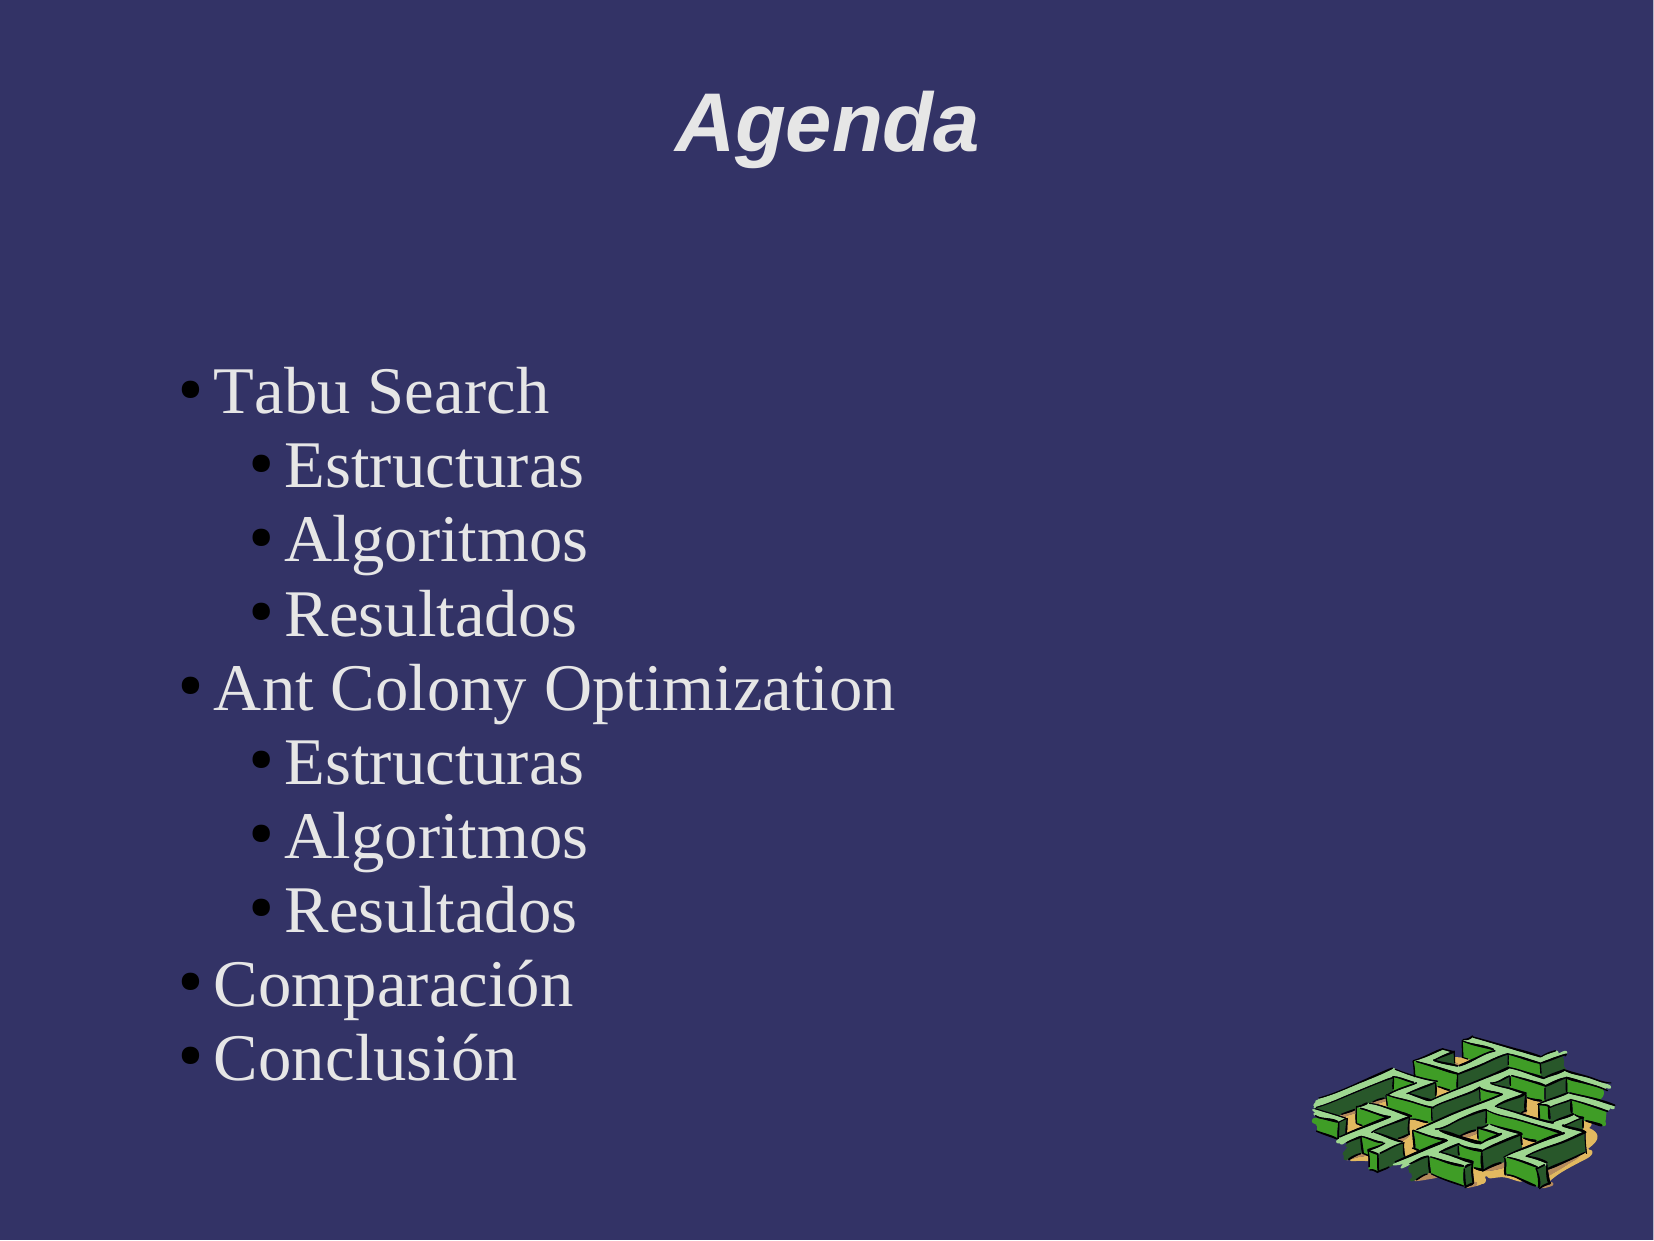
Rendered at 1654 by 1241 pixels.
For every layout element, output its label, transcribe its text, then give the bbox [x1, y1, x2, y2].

subtitle Tabu Search Estructuras Algoritmos Resultados Ant Colony Optimization Estructuras Algoritmos Resultados Comparación Conclusión [178, 354, 1570, 1095]
title Agenda [121, 19, 1534, 227]
